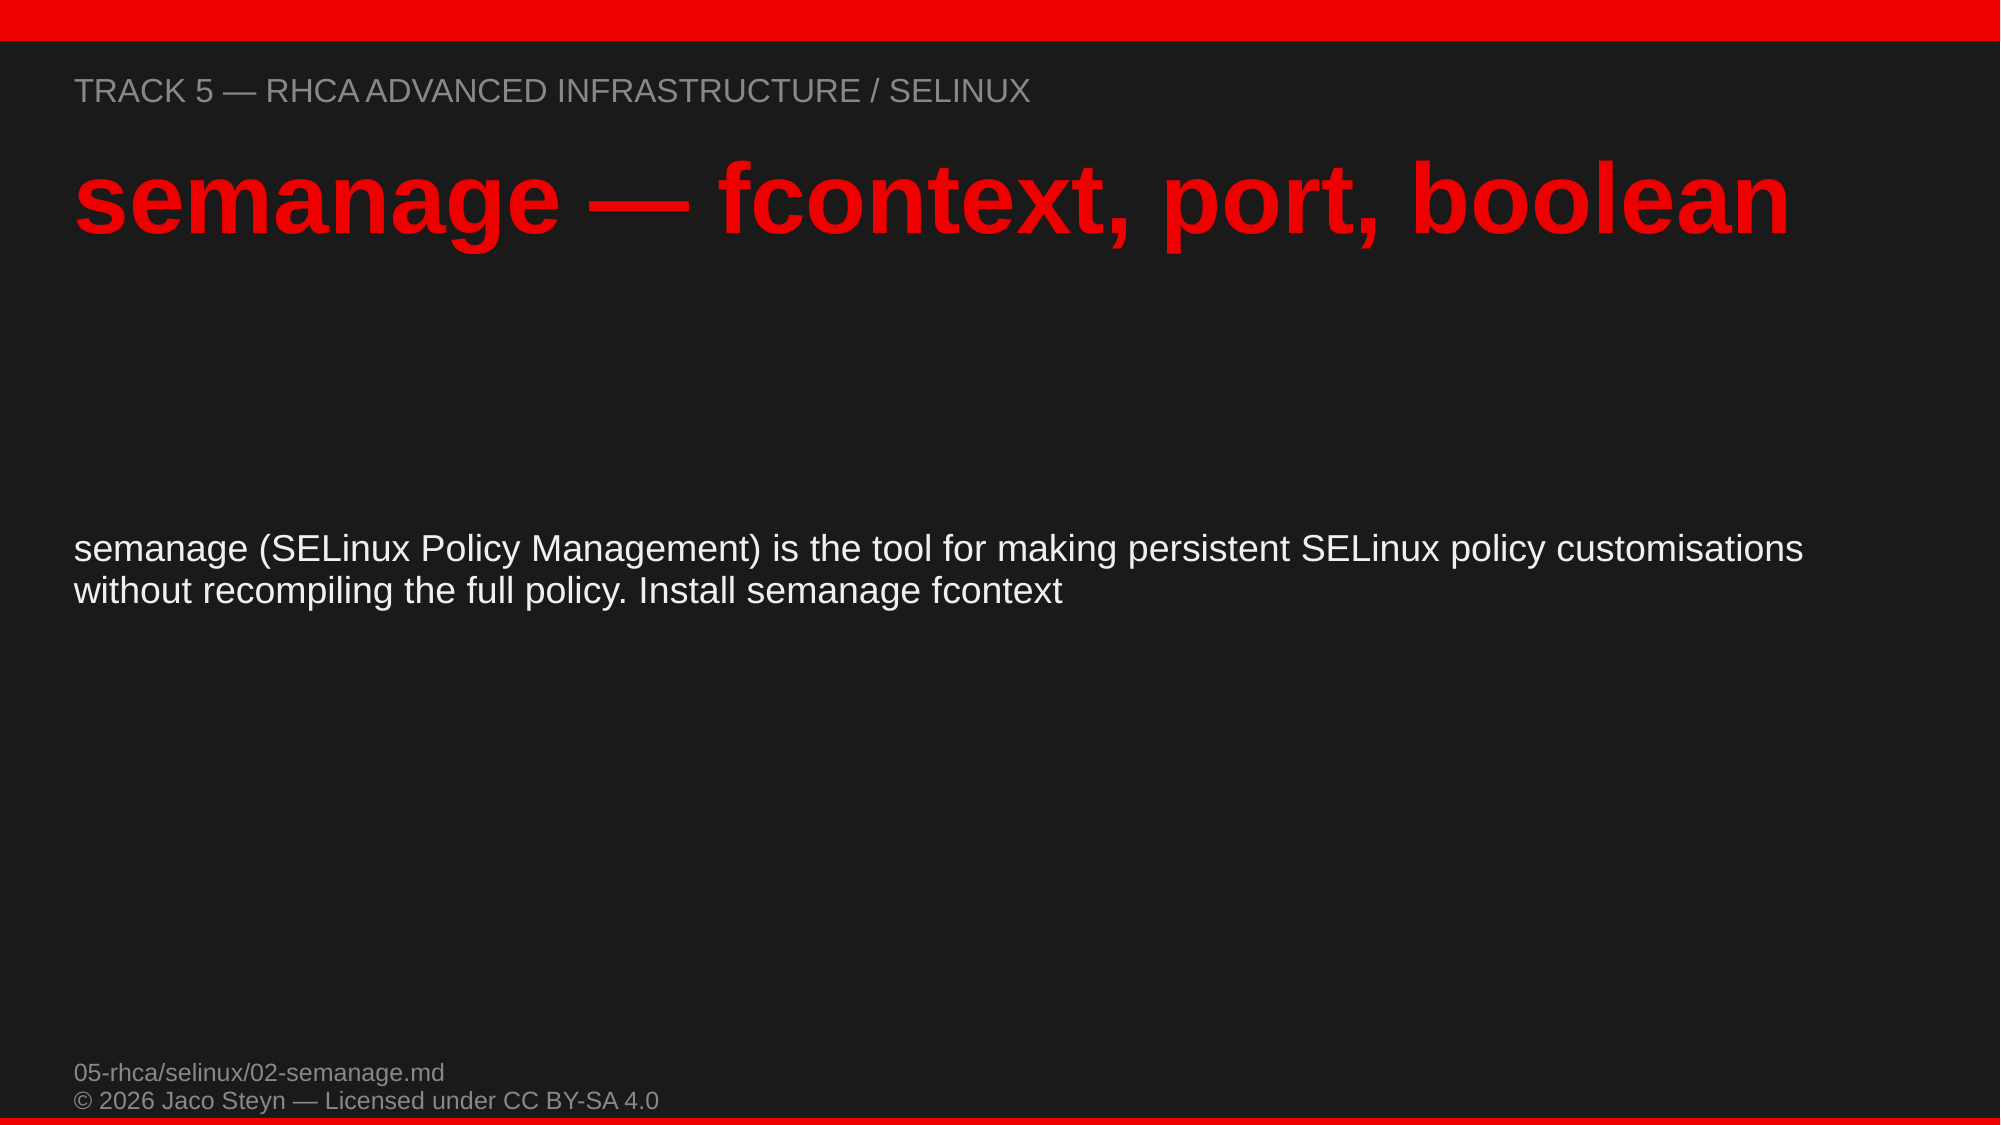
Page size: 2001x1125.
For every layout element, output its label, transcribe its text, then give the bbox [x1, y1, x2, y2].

text_box [0, 0, 2001, 42]
text_box semanage — fcontext, port, boolean [59, 135, 1942, 461]
text_box 05-rhca/selinux/02-semanage.md © 2026 Jaco Steyn — Licensed under CC BY-SA 4.0 [59, 1051, 1942, 1111]
text_box TRACK 5 — RHCA ADVANCED INFRASTRUCTURE / SELINUX [59, 64, 1942, 119]
text_box [0, 1117, 2001, 1125]
text_box semanage (SELinux Policy Management) is the tool for making persistent SELinux policy customisations without recompiling the full policy. Install semanage fcontext [59, 519, 1942, 727]
